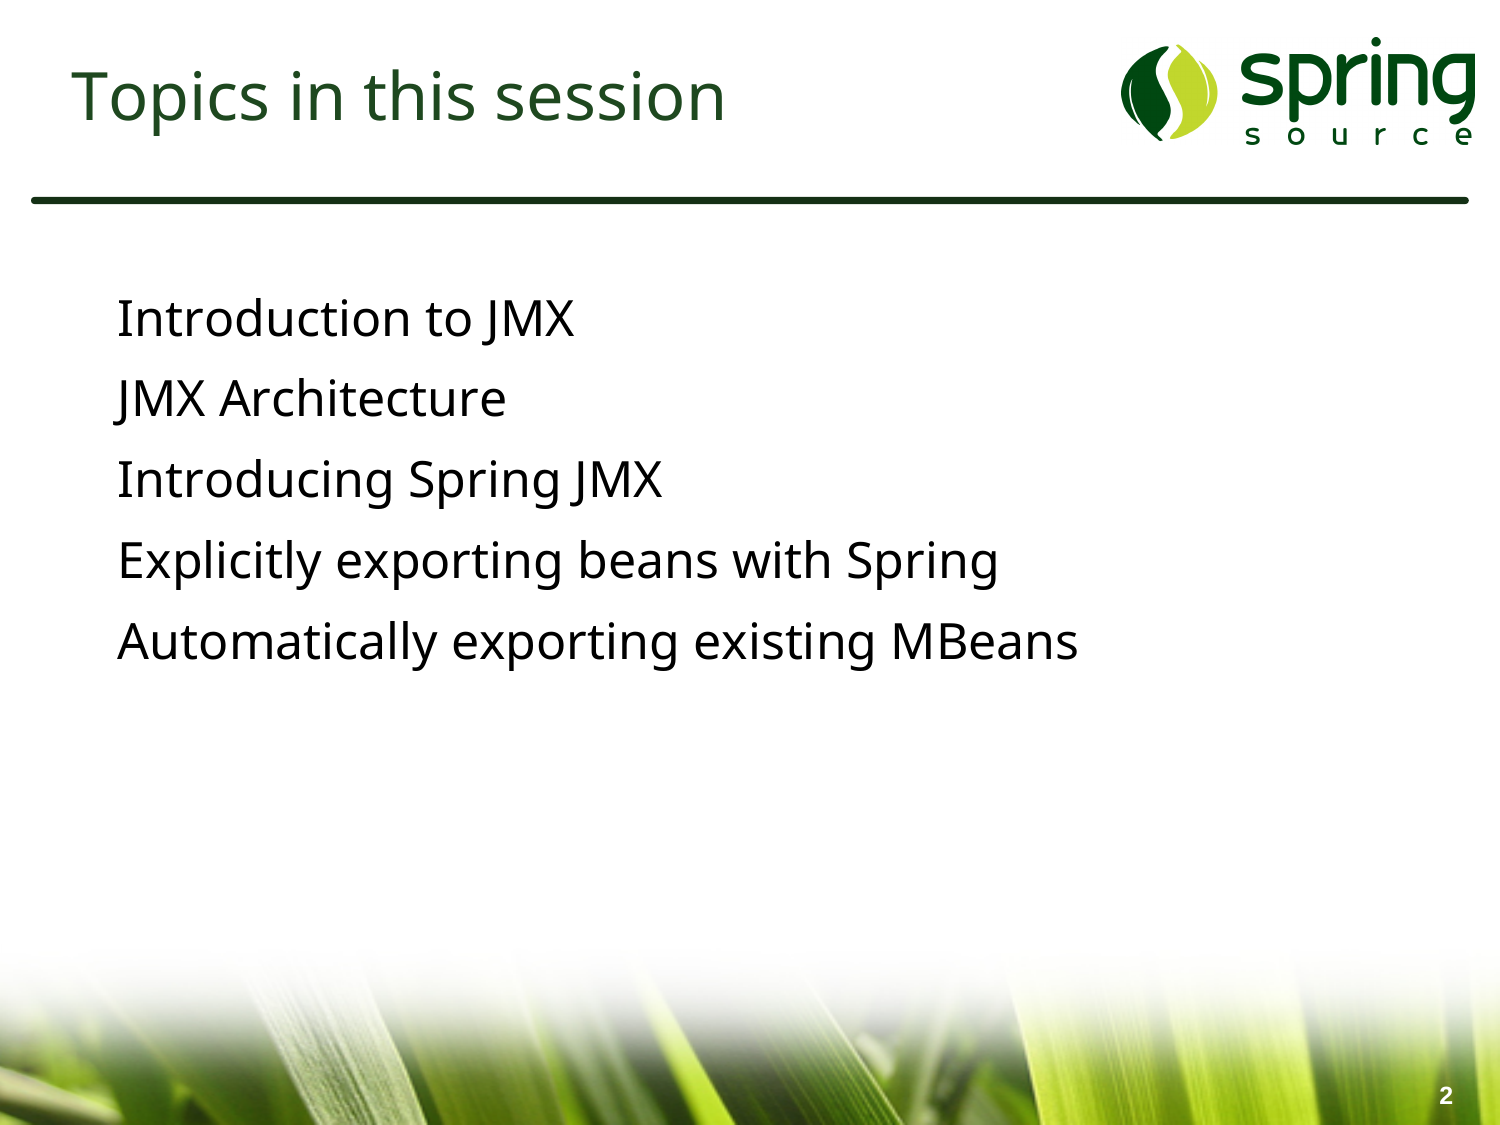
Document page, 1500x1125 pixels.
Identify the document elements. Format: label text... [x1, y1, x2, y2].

picture [0, 944, 1500, 1125]
title Topics in this session [56, 13, 1089, 176]
picture [1121, 37, 1475, 145]
list Introduction to JMX JMX Architecture Introducing Spring JMX Explicitly exporting beans with Spring Automatically exporting existing MBeans [103, 275, 1394, 938]
